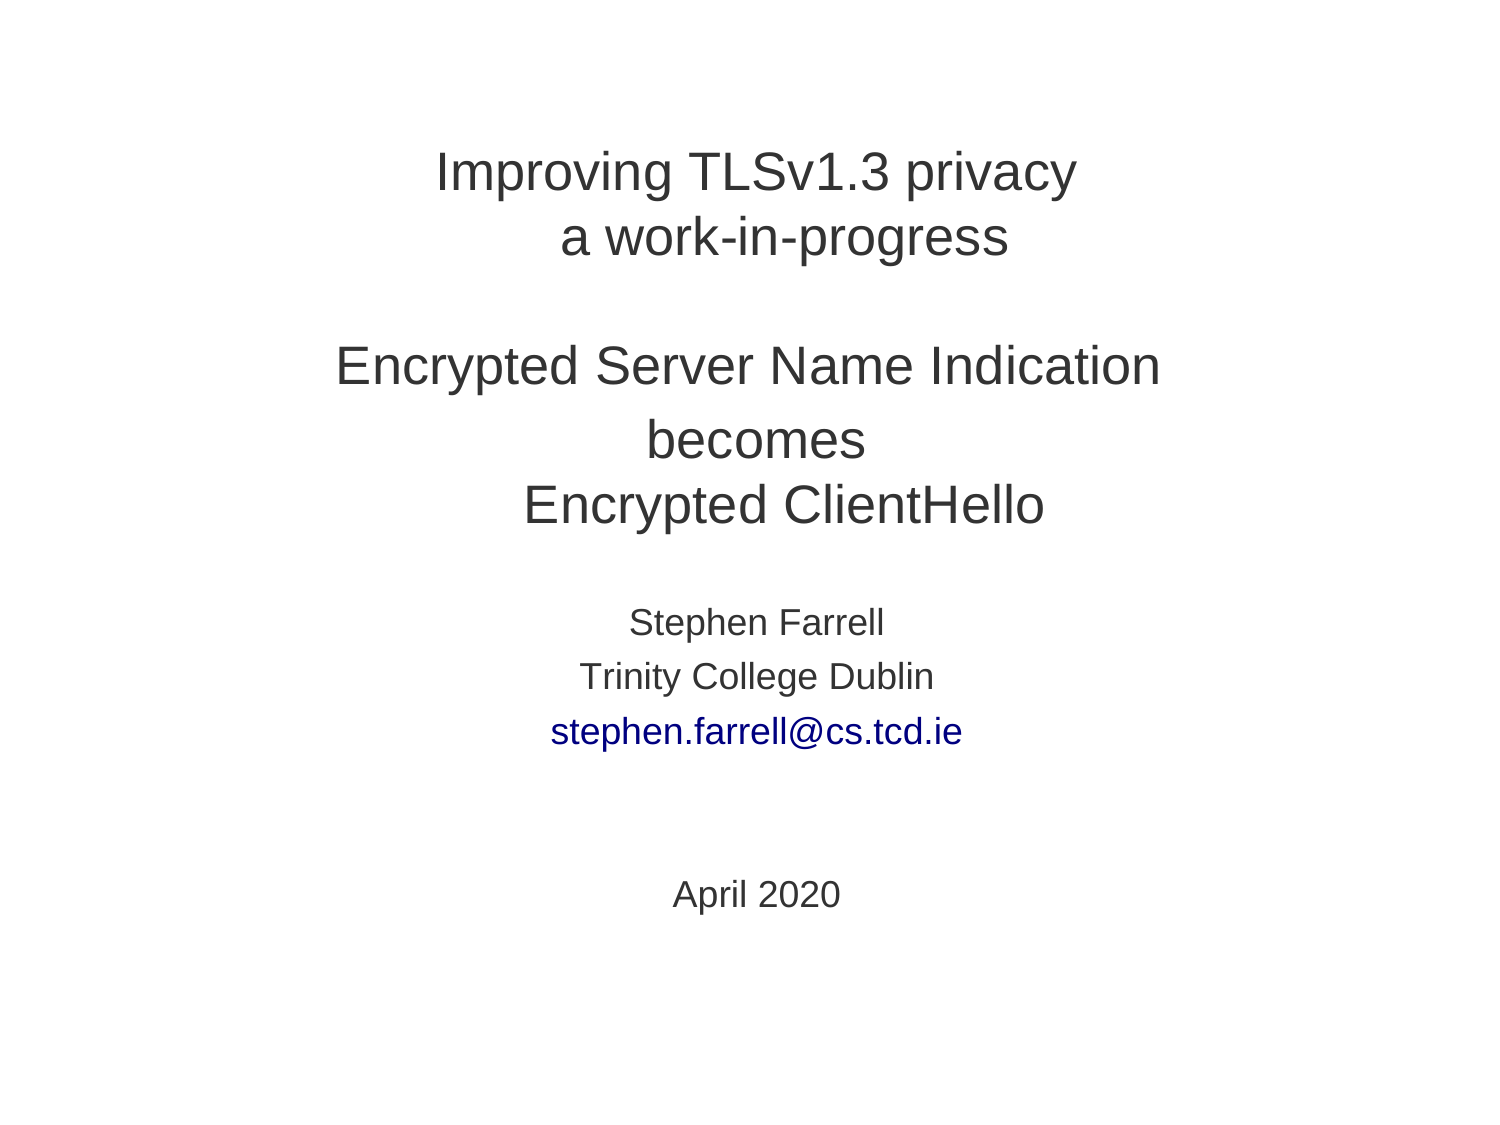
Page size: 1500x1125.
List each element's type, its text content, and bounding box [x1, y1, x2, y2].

subtitle Improving TLSv1.3 privacy a work-in-progress Encrypted Server Name Indication becomes Encrypted ClientHello Stephen Farrell Trinity College Dublin stephen.farrell@cs.tcd.ie April 2020 [82, 136, 1432, 915]
